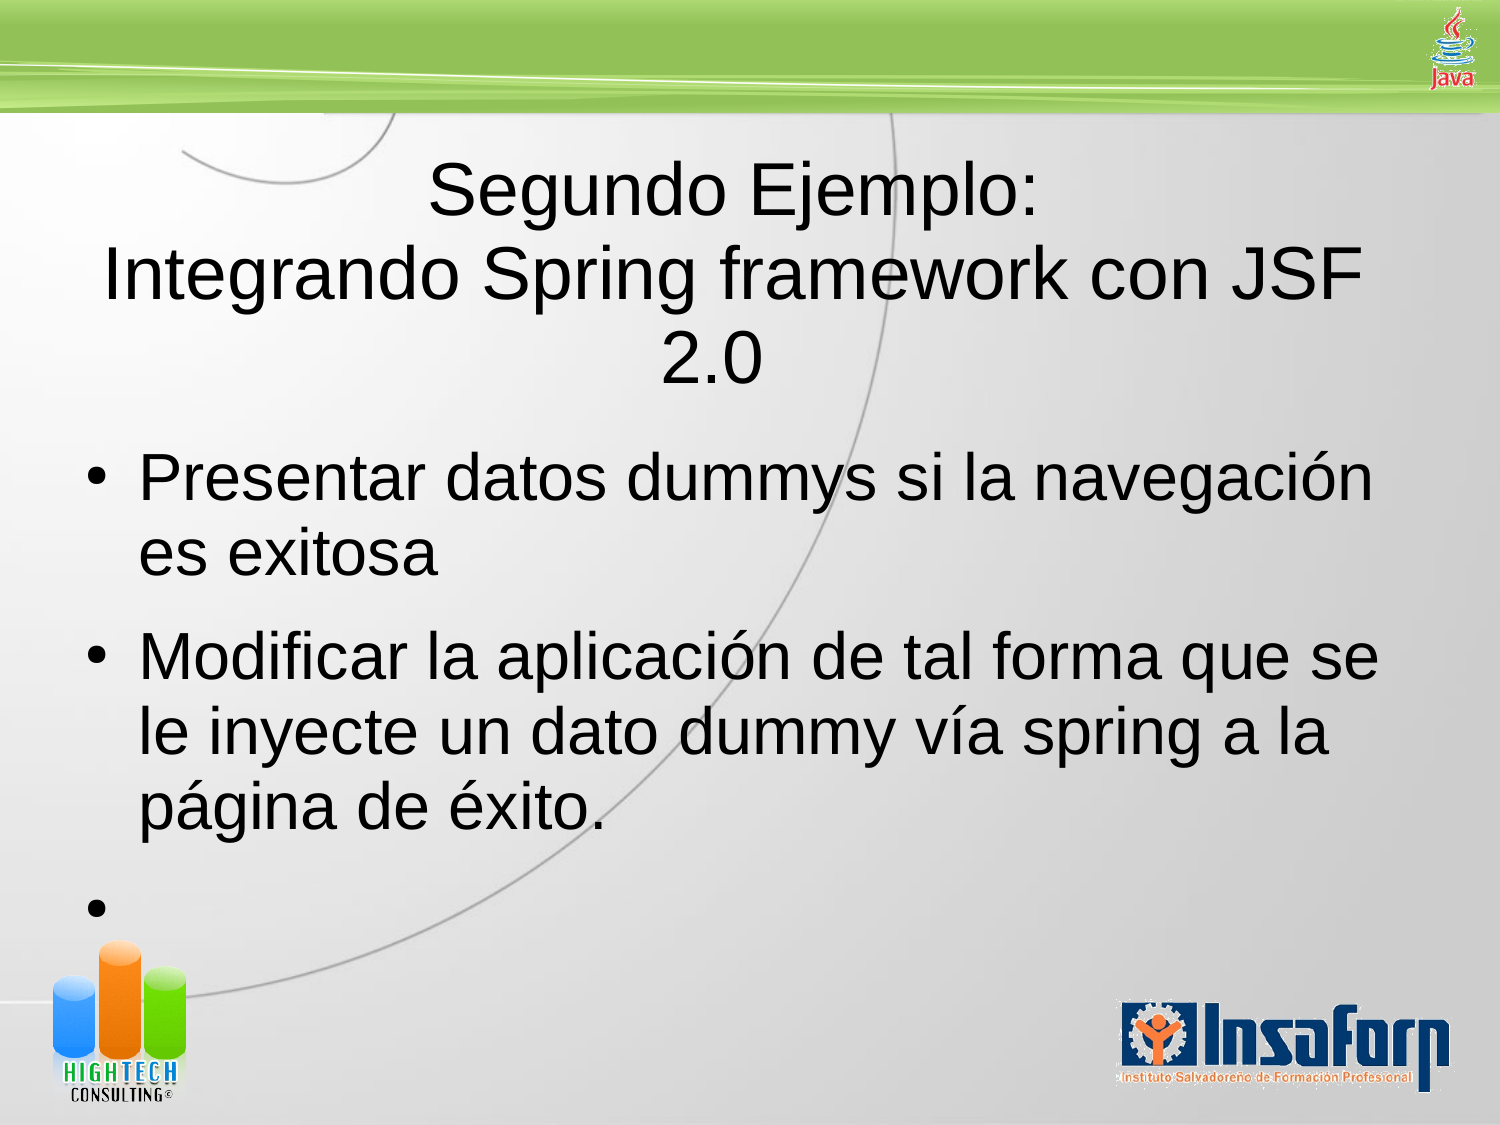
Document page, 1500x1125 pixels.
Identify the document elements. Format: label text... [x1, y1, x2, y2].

picture [0, 0, 1500, 1125]
list Presentar datos dummys si la navegación es exitosa Modificar la aplicación de tal forma que se le inyecte un dato dummy vía spring a la página de éxito. [67, 440, 1418, 1093]
title Segundo Ejemplo: Integrando Spring framework con JSF 2.0 [59, 147, 1409, 400]
